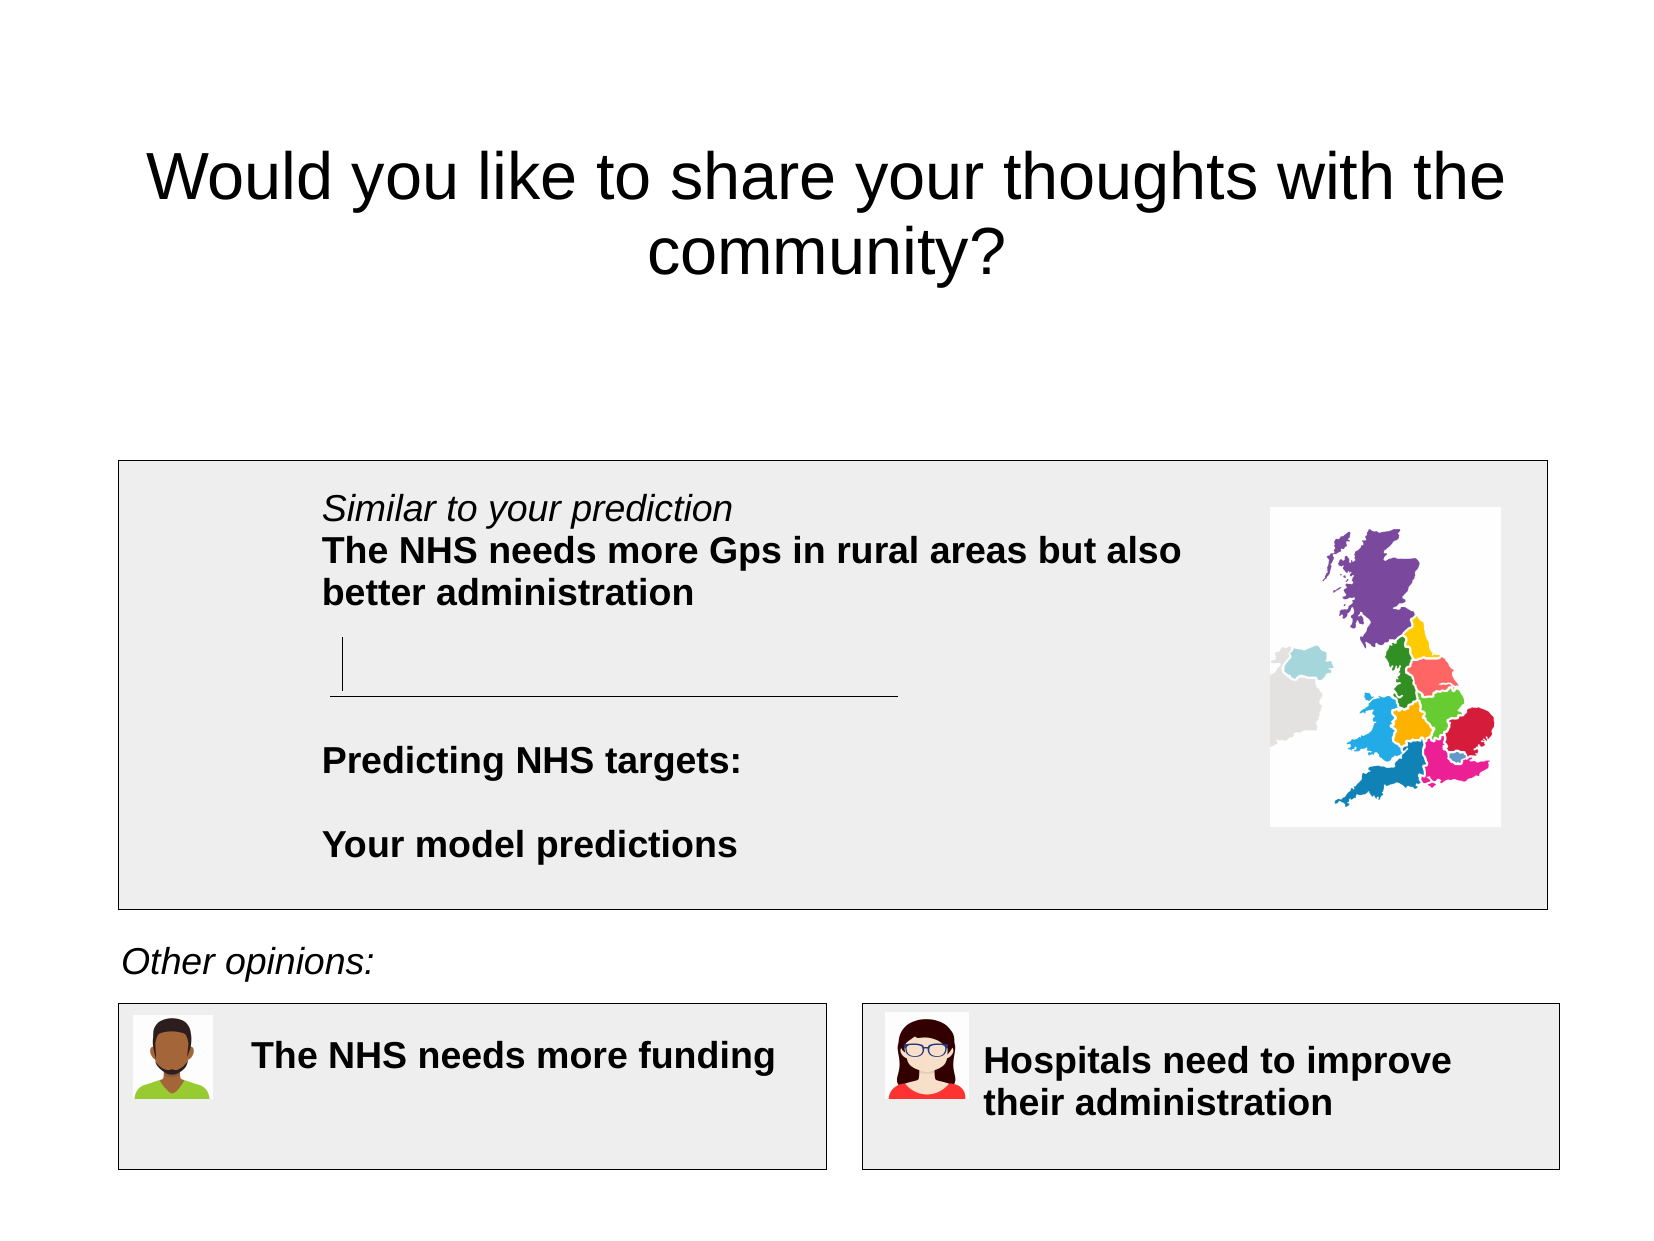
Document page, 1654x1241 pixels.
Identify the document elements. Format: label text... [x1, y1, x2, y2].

picture [133, 1032, 213, 1099]
text_box [118, 1032, 236, 1170]
picture [1270, 507, 1501, 827]
text_box Hospitals need to improve their administration [968, 1031, 1536, 1131]
text_box [815, 1032, 827, 1170]
text_box [862, 1003, 1560, 1170]
text_box [118, 460, 1548, 910]
picture [885, 1032, 968, 1099]
text_box Other opinions: [106, 933, 1075, 1032]
subtitle Would you like to share your thoughts with the community? [82, 49, 1571, 378]
text_box The NHS needs more funding [236, 1032, 815, 1170]
text_box Similar to your prediction The NHS needs more Gps in rural areas but also better administration Predicting NHS targets: Your model predictions [307, 479, 1276, 873]
